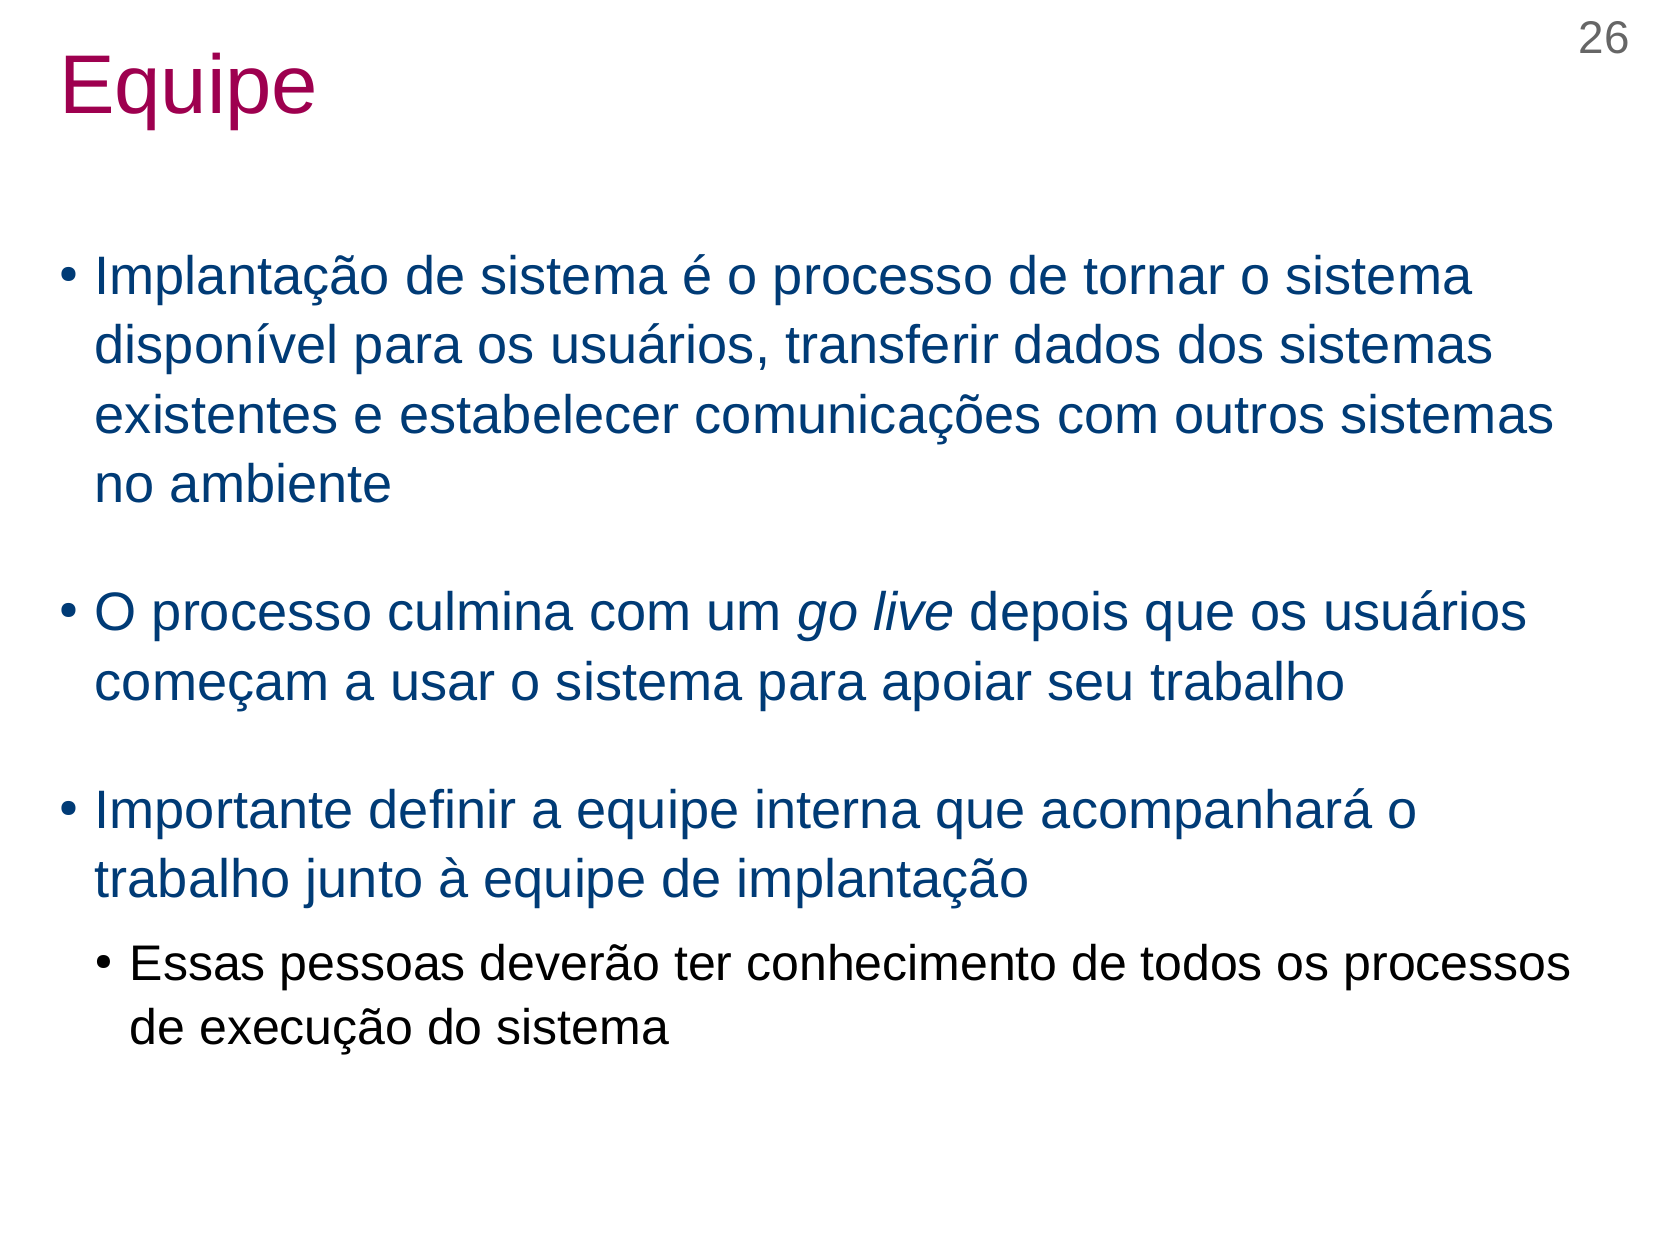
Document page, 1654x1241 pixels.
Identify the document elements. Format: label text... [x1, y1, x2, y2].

list Implantação de sistema é o processo de tornar o sistema disponível para os usuários, transferir dados dos sistemas existentes e estabelecer comunicações com outros sistemas no ambiente O processo culmina com um go live depois que os usuários começam a usar o sistema para apoiar seu trabalho Importante definir a equipe interna que acompanhará o trabalho junto à equipe de implantação Essas pessoas deverão ter conhecimento de todos os processos de execução do sistema [59, 236, 1595, 1211]
title Equipe [59, 29, 1595, 148]
